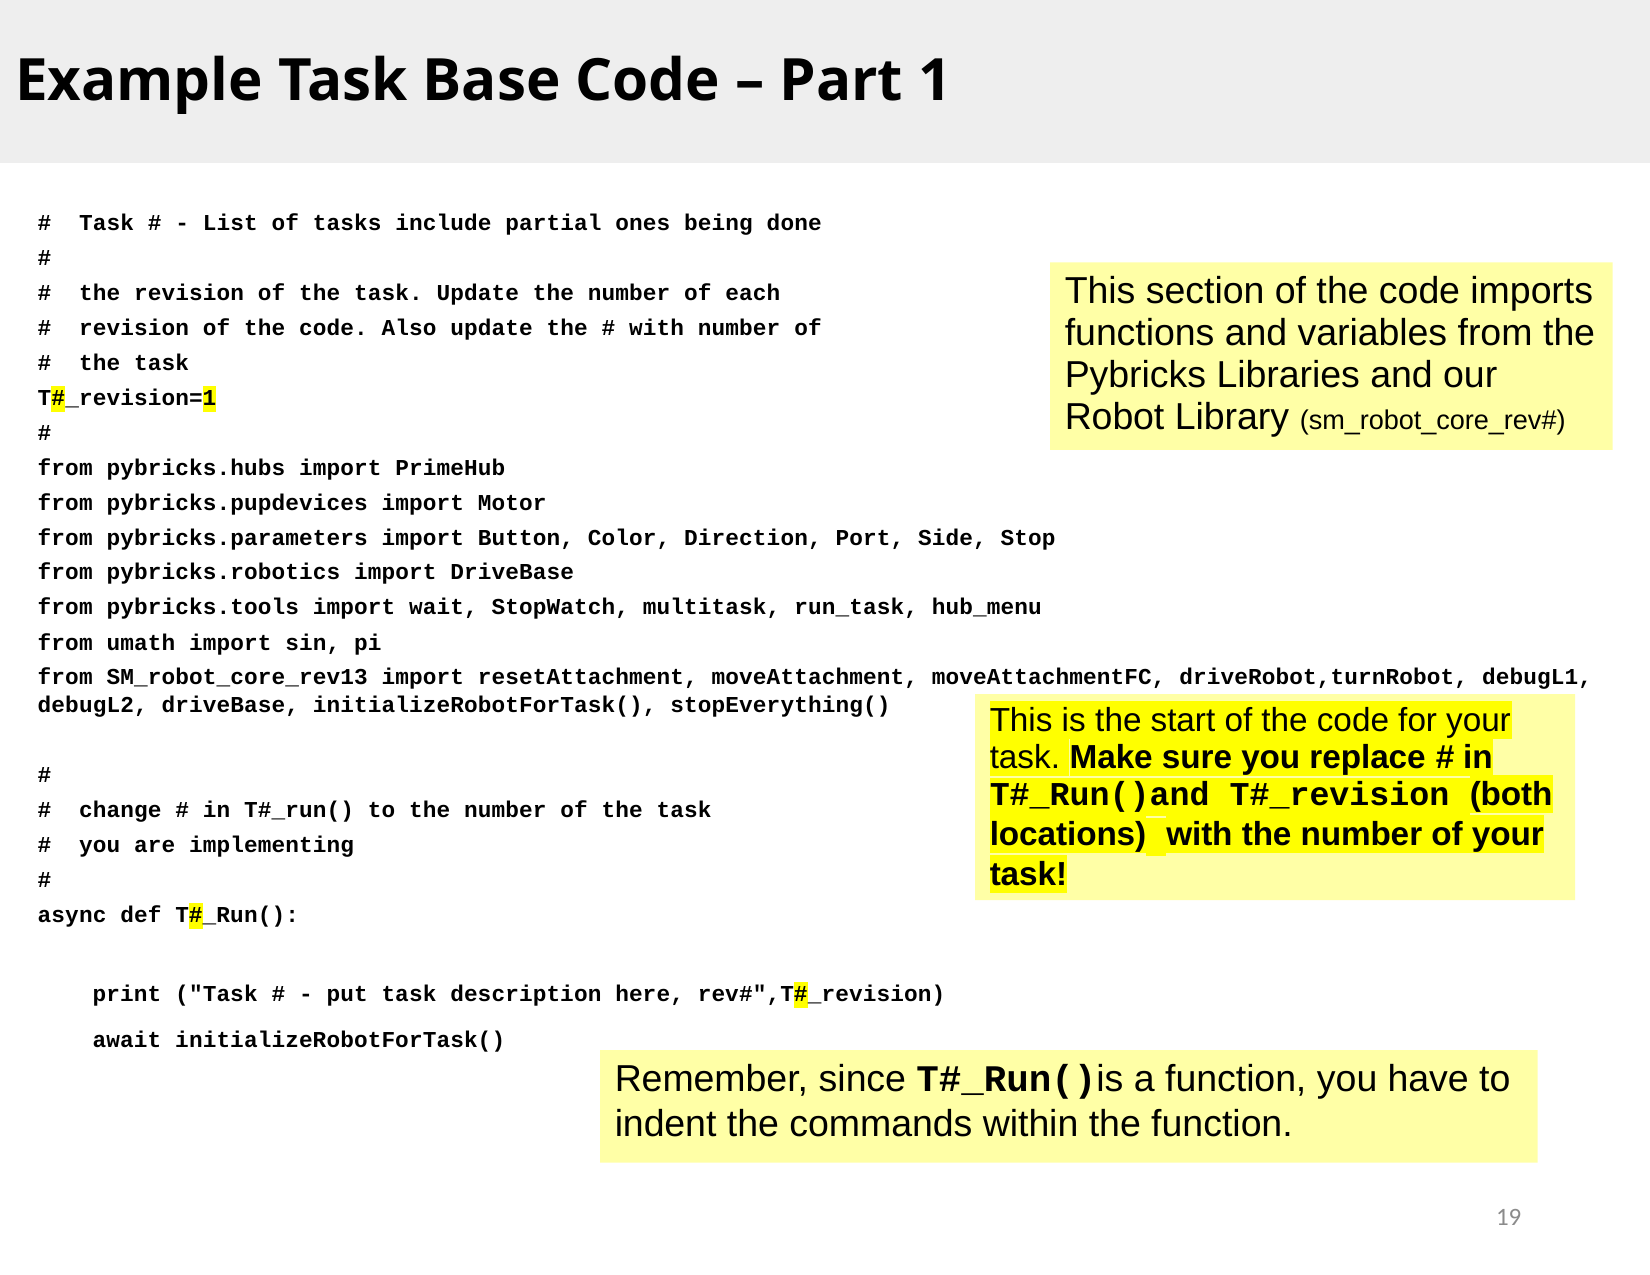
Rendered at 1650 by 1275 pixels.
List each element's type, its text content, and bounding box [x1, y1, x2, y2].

text_box This is the start of the code for your task. Make sure you replace # in T#_Run()and T#_revision (both locations) with the number of your task! [975, 694, 1576, 901]
text_box Remember, since T#_Run()is a function, you have to indent the commands within the function. [600, 1050, 1538, 1163]
list # Task # - List of tasks include partial ones being done # # the revision of the task. Update the number of each # revision of the code. Also update the # with number of # the task T#_revision=1 # from pybricks.hubs import PrimeHub from pybricks.pupdevices import Motor from pybricks.parameters import Button, Color, Direction, Port, Side, Stop from pybricks.robotics import DriveBase from pybricks.tools import wait, StopWatch, multitask, run_task, hub_menu from umath import sin, pi from SM_robot_core_rev13 import resetAttachment, moveAttachment, moveAttachmentFC, driveRobot,turnRobot, debugL1, debugL2, driveBase, initializeRobotForTask(), stopEverything() # # change # in T#_run() to the number of the task # you are implementing # async def T#_Run(): print ("Task # - put task description here, rev#",T#_revision) await initializeRobotForTask() [37, 207, 1595, 1149]
title Example Task Base Code – Part 1 [0, 0, 1650, 163]
text_box This section of the code imports functions and variables from the Pybricks Libraries and our Robot Library (sm_robot_core_rev#) [1050, 262, 1613, 450]
